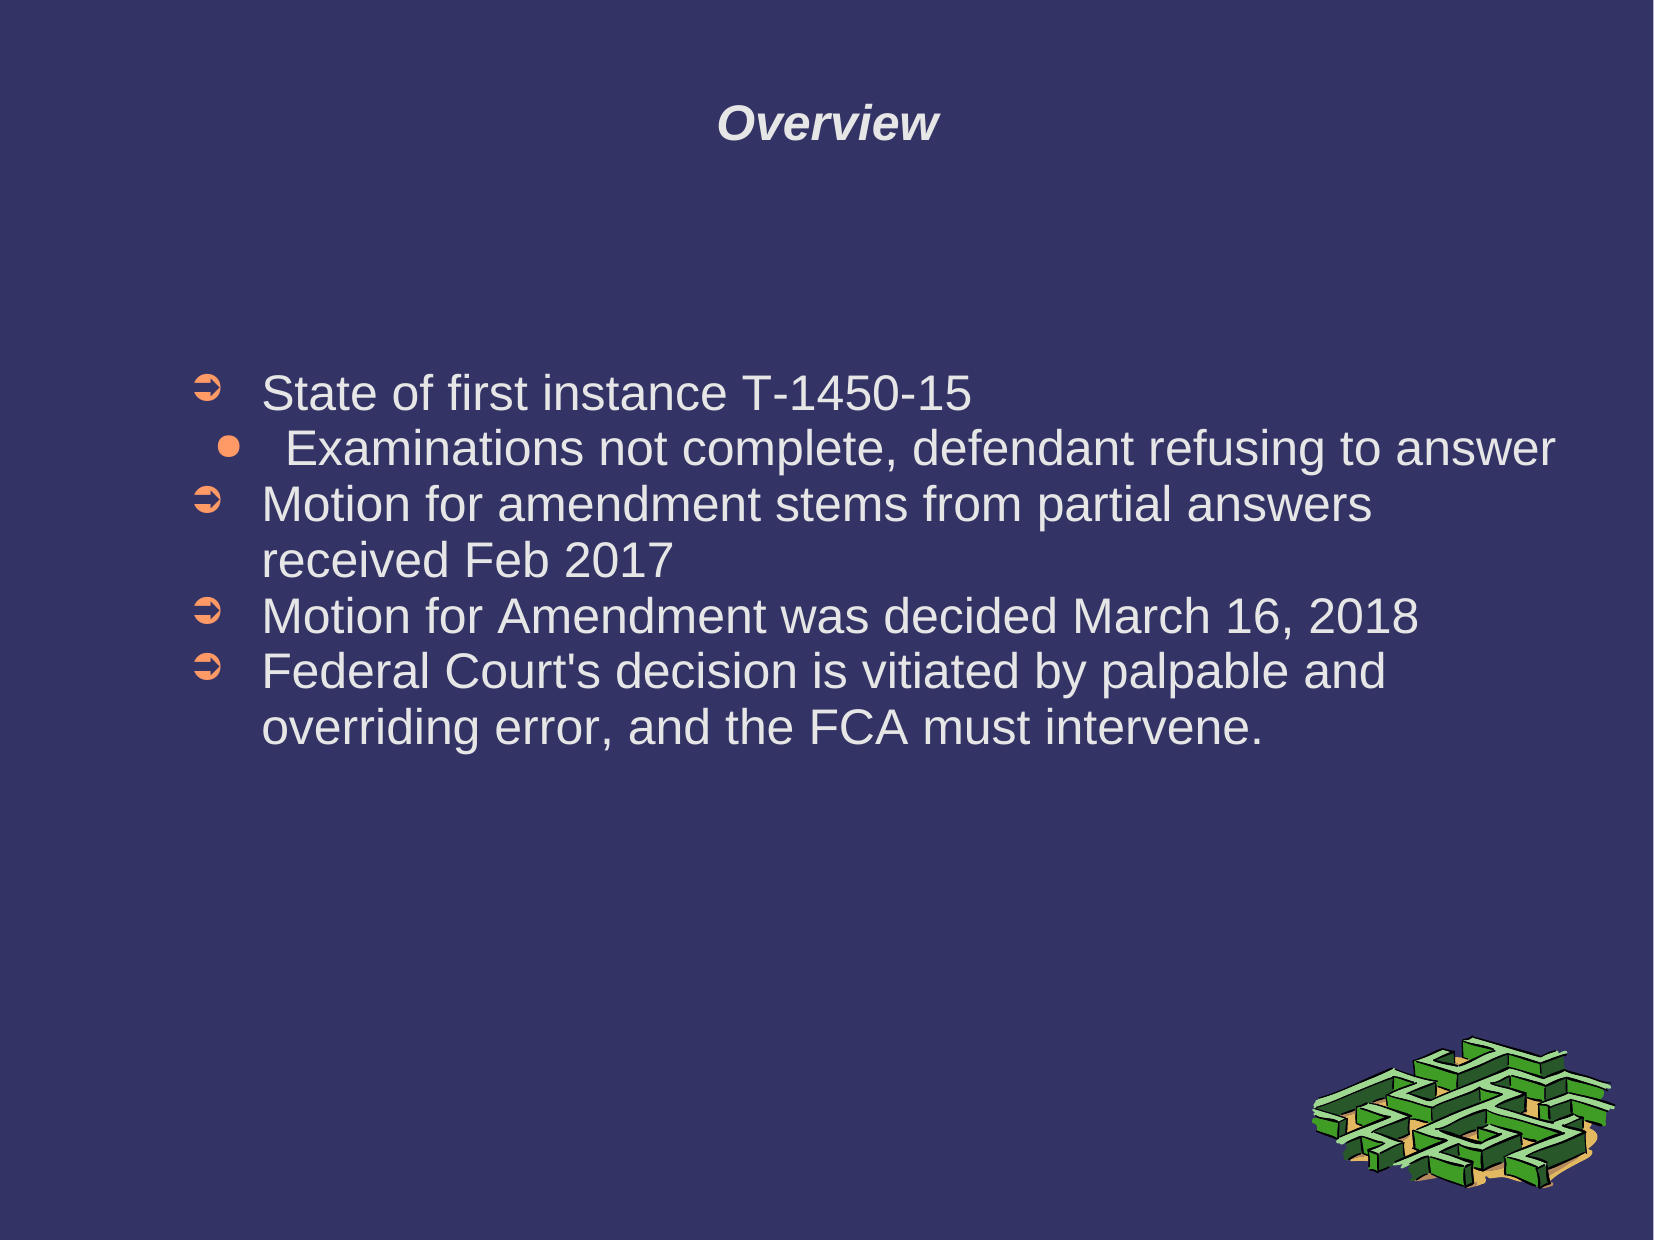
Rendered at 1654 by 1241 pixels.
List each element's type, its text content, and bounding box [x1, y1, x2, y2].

title Overview [121, 19, 1534, 227]
list State of first instance T-1450-15 Examinations not complete, defendant refusing to answer Motion for amendment stems from partial answers received Feb 2017 Motion for Amendment was decided March 16, 2018 Federal Court's decision is vitiated by palpable and overriding error, and the FCA must intervene. [178, 364, 1570, 1147]
